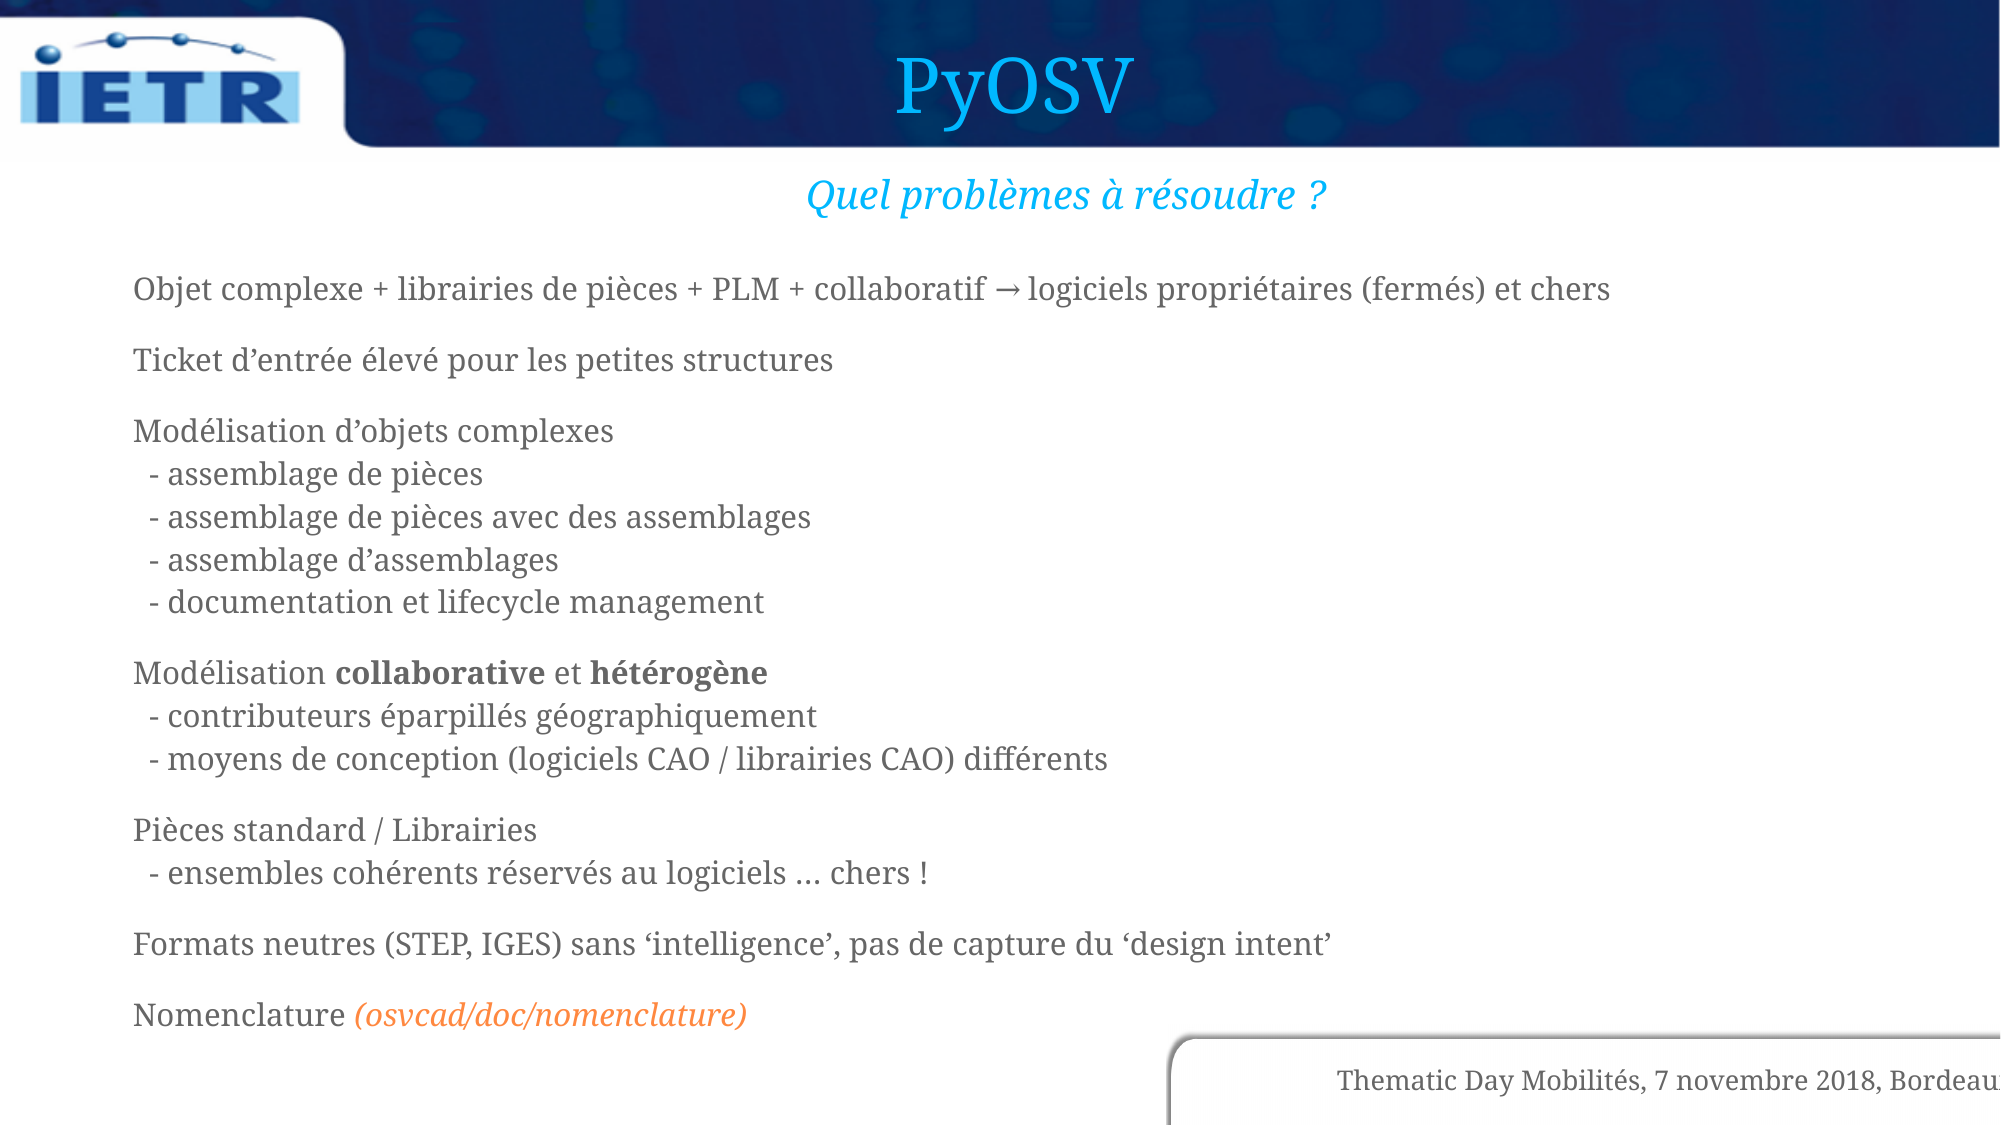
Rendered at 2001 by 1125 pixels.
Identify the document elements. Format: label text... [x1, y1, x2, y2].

text_box Quel problèmes à résoudre ? [791, 159, 1270, 253]
picture [0, 0, 2000, 165]
text_box PyOSV [880, 23, 1156, 143]
text_box Objet complexe + librairies de pièces + PLM + collaboratif → logiciels propriétaires (fermés) et chers Ticket d’entrée élevé pour les petites structures Modélisation d’objets complexes - assemblage de pièces - assemblage de pièces avec des assemblages - assemblage d’assemblages - documentation et lifecycle management Modélisation collaborative et hétérogène - contributeurs éparpillés géographiquement - moyens de conception (logiciels CAO / librairies CAO) différents Pièces standard / Librairies - ensembles cohérents réservés au logiciels … chers ! Formats neutres (STEP, IGES) sans ‘intelligence’, pas de capture du ‘design intent’ Nomenclature (osvcad/doc/nomenclature) [118, 259, 1867, 1027]
text_box Thematic Day Mobilités, 7 novembre 2018, Bordeaux [1322, 1054, 1982, 1106]
picture [1166, 1024, 2001, 1125]
